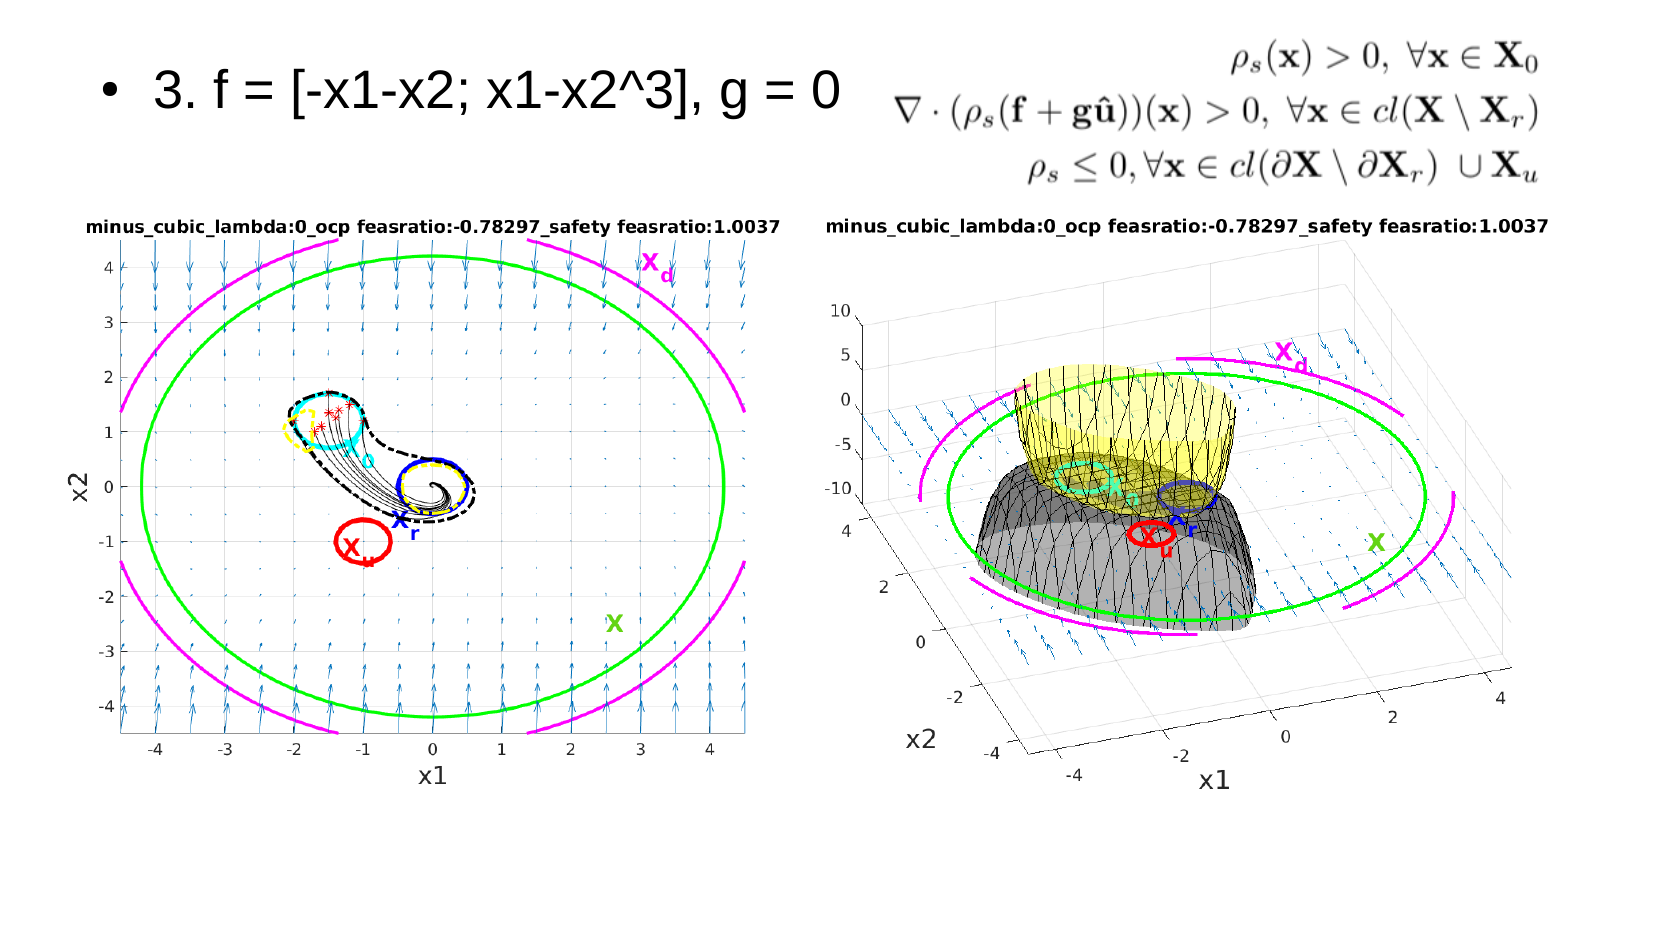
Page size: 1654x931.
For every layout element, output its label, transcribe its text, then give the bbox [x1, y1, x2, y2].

picture [810, 207, 1554, 796]
picture [53, 207, 796, 793]
list 3. f = [-x1-x2; x1-x2^3], g = 0 [82, 60, 1571, 856]
picture [880, 29, 1571, 199]
